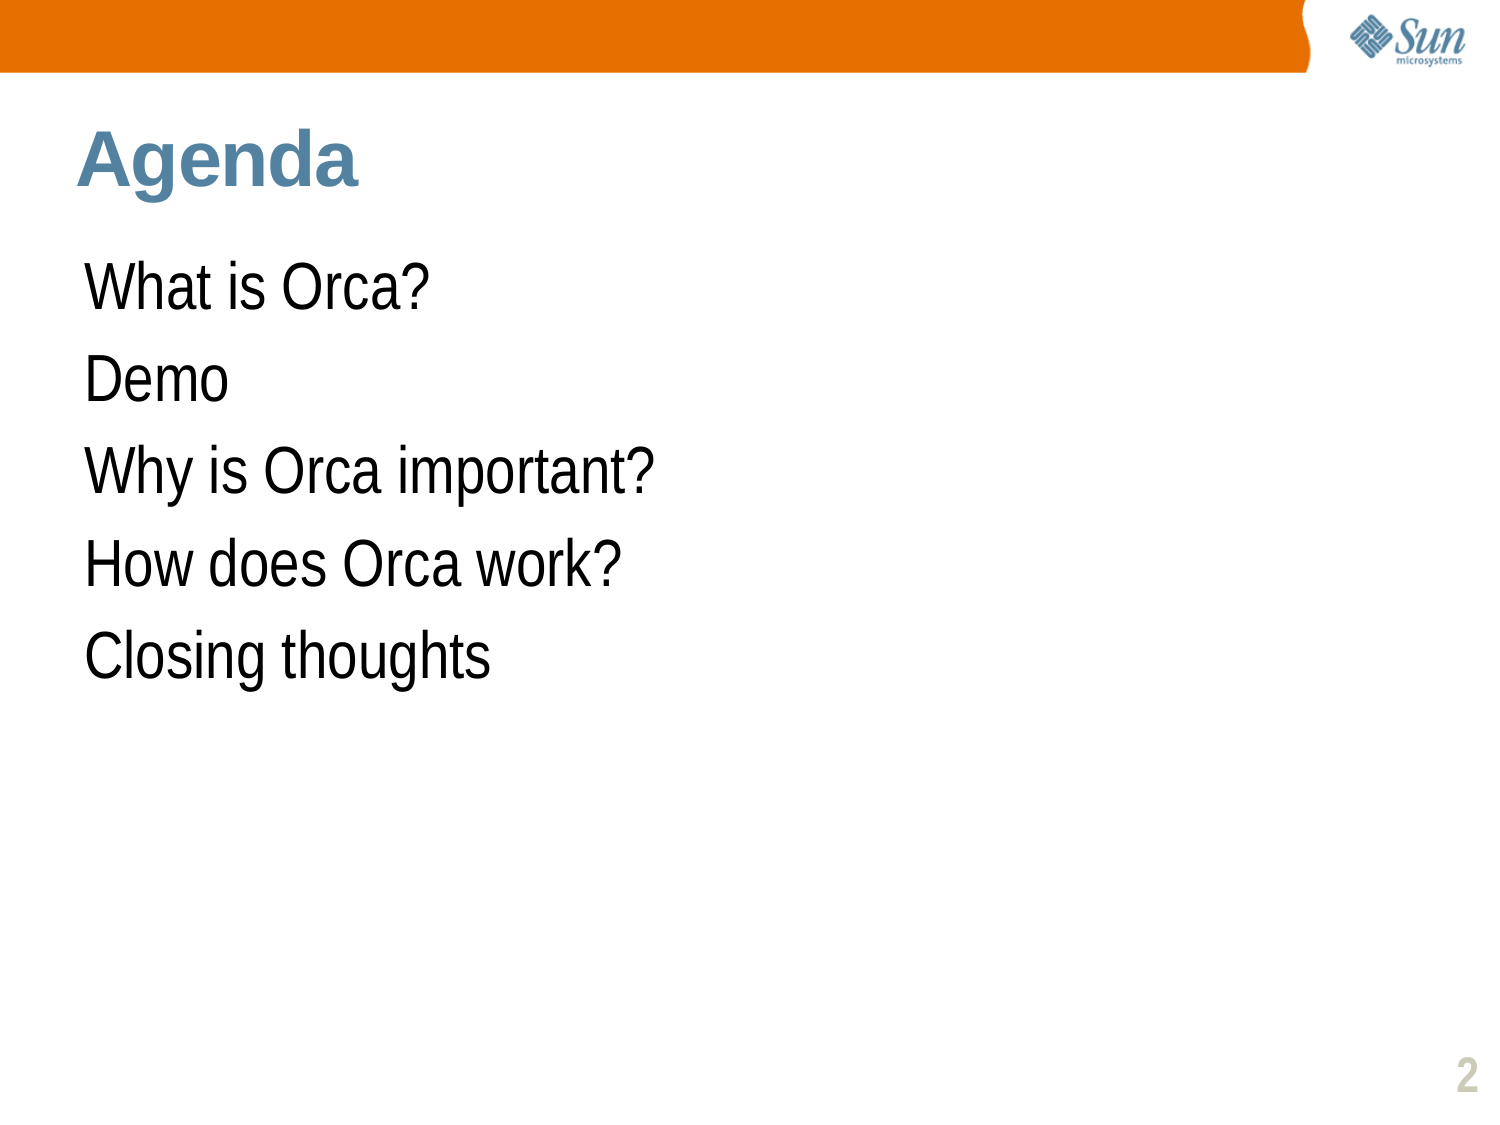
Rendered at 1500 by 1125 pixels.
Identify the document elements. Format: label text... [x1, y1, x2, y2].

picture [0, 0, 1500, 75]
list What is Orca? Demo Why is Orca important? How does Orca work? Closing thoughts [64, 257, 1402, 1017]
title Agenda [75, 122, 1438, 228]
